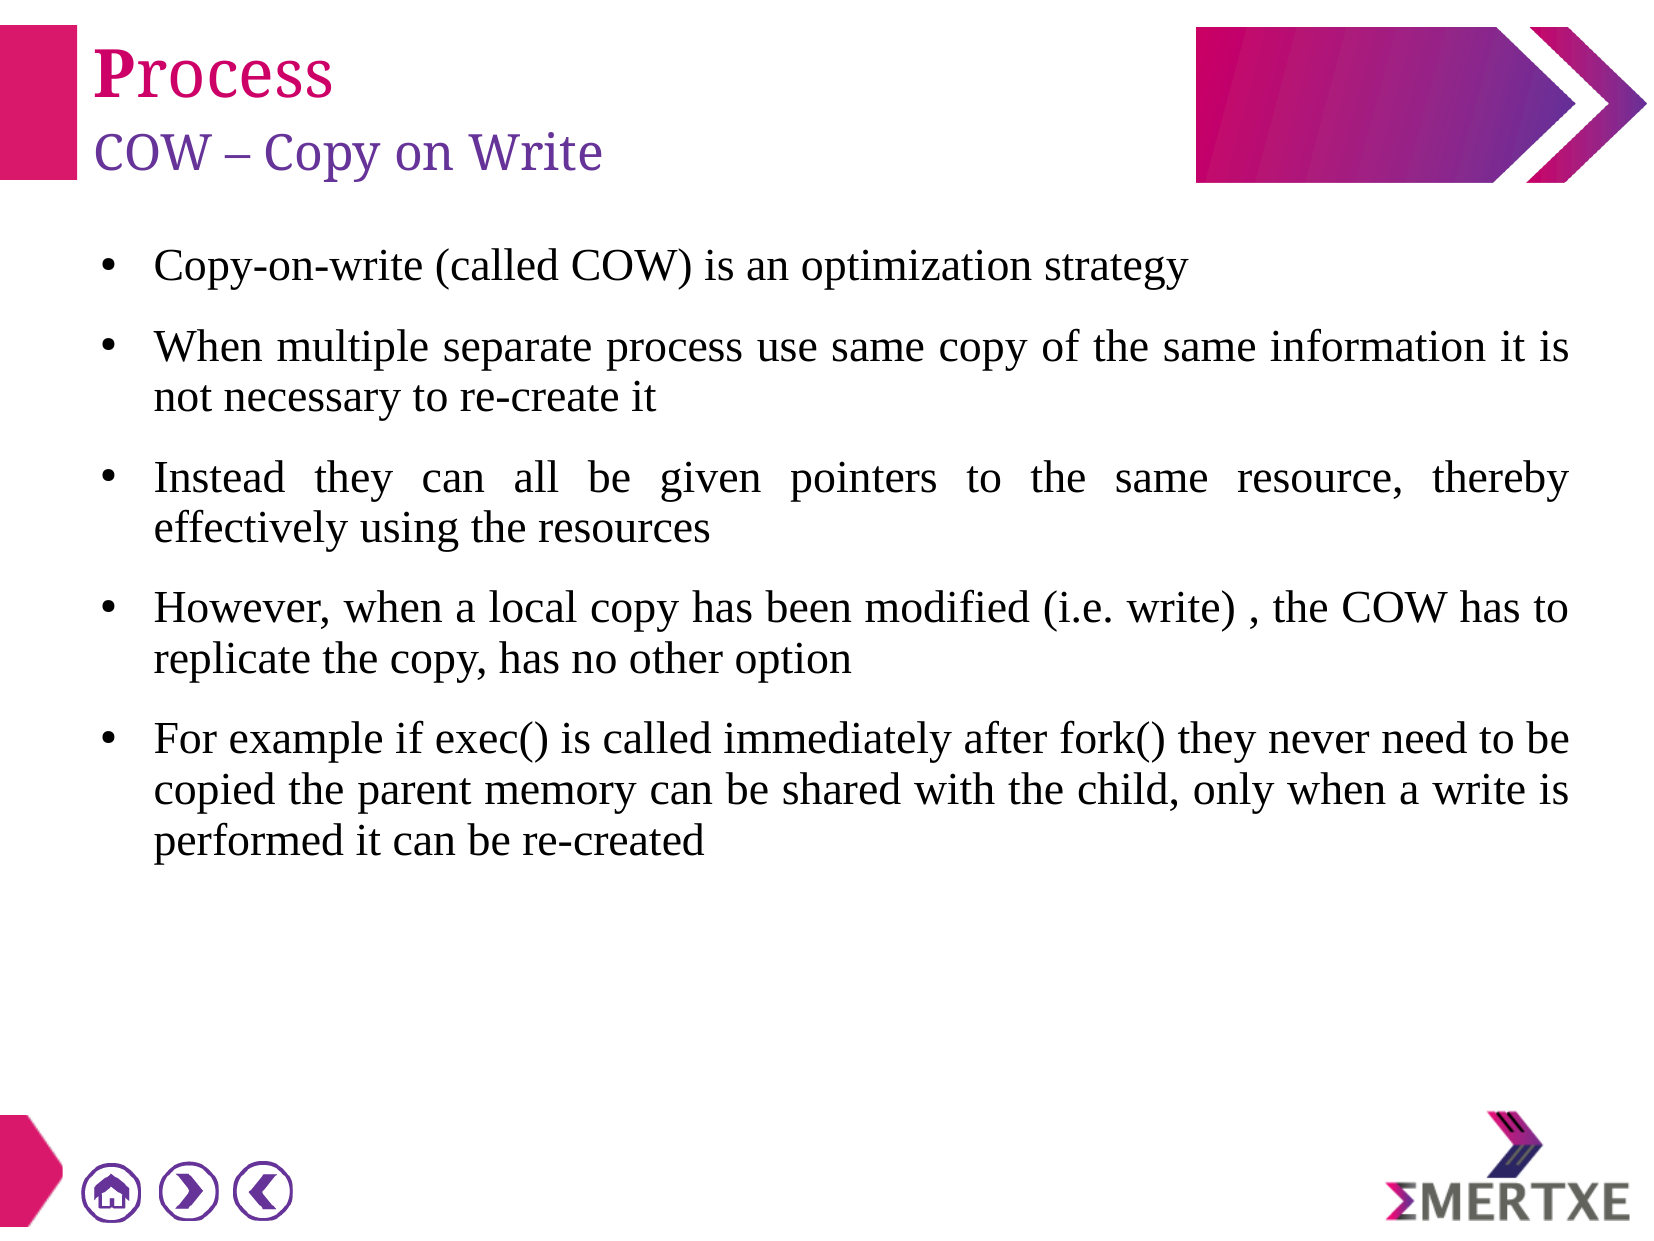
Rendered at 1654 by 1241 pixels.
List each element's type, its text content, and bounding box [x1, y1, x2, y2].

list Copy-on-write (called COW) is an optimization strategy When multiple separate process use same copy of the same information it is not necessary to re-create it Instead they can all be given pointers to the same resource, thereby effectively using the resources However, when a local copy has been modified (i.e. write) , the COW has to replicate the copy, has no other option For example if exec() is called immediately after fork() they never need to be copied the parent memory can be shared with the child, only when a write is performed it can be re-created [82, 240, 1571, 1094]
picture [159, 1161, 219, 1221]
picture [1571, 27, 1647, 183]
picture [233, 1161, 293, 1221]
title Process COW – Copy on Write [93, 2, 1571, 210]
picture [81, 1163, 141, 1223]
picture [1385, 1107, 1631, 1221]
